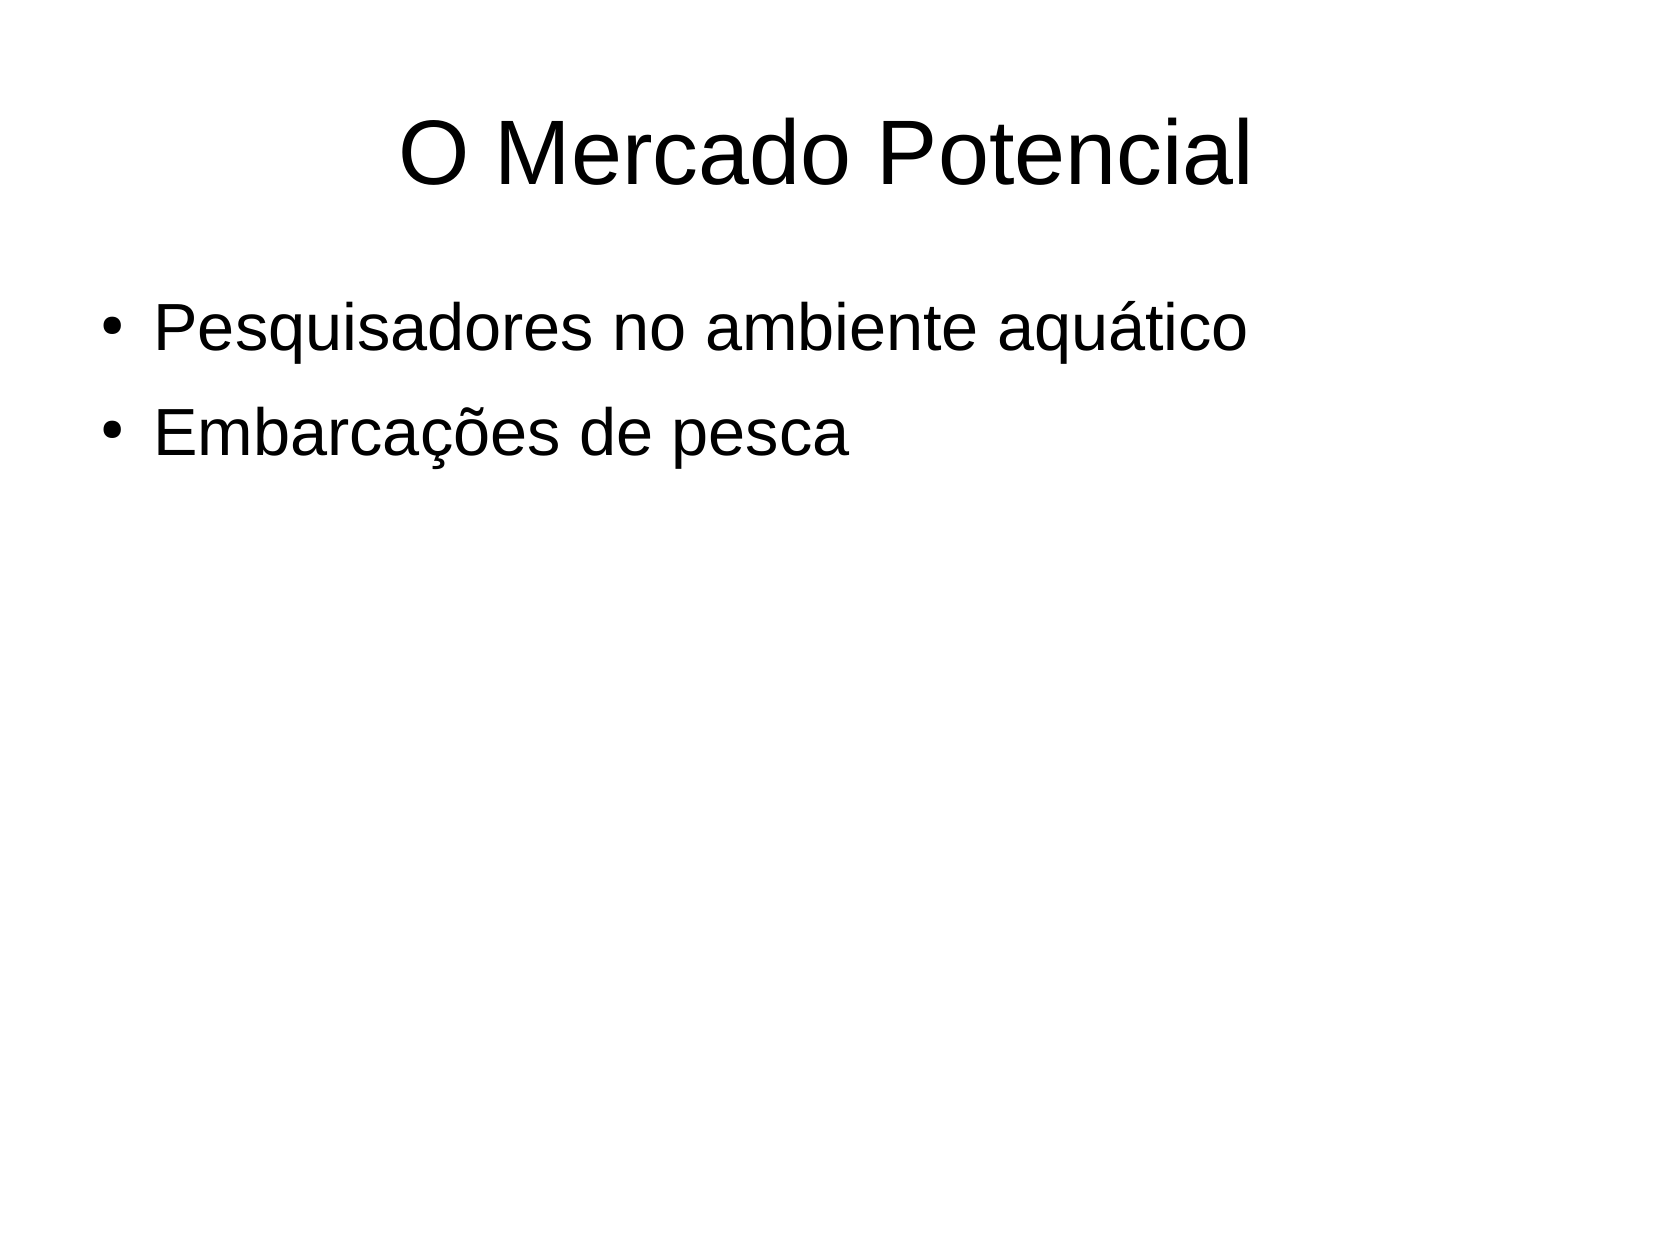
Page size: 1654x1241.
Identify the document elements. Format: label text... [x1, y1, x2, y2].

title O Mercado Potencial [82, 49, 1571, 257]
list Pesquisadores no ambiente aquático Embarcações de pesca [82, 290, 1538, 1010]
